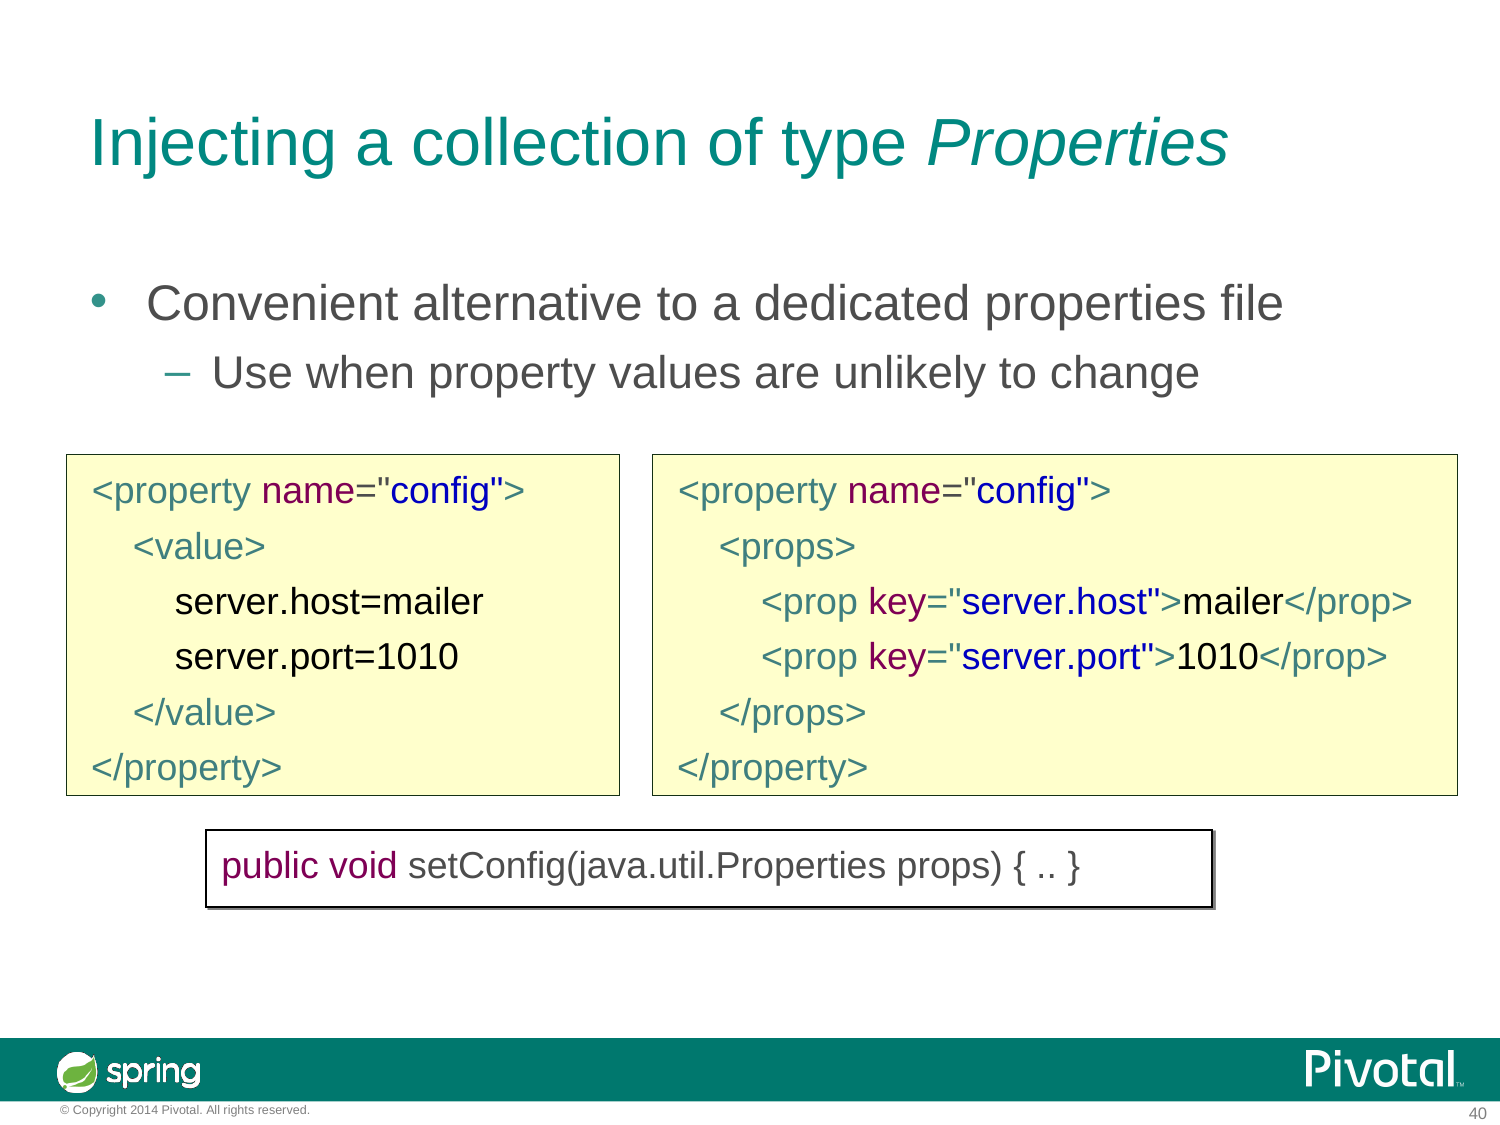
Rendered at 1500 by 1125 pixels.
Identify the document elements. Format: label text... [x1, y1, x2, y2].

picture [1306, 1050, 1464, 1087]
list Convenient alternative to a dedicated properties file Use when property values are unlikely to change [75, 262, 1426, 1005]
picture [32, 1041, 210, 1103]
title Injecting a collection of type Properties [75, 45, 1426, 233]
list <property name="config"> <value> server.host=mailer server.port=1010 </value> </property> [66, 454, 620, 796]
text_box public void setConfig(java.util.Properties props) { .. } [206, 829, 1213, 907]
list <property name="config"> <props> <prop key="server.host">mailer</prop> <prop key="server.port">1010</prop> </props> </property> [652, 454, 1458, 796]
